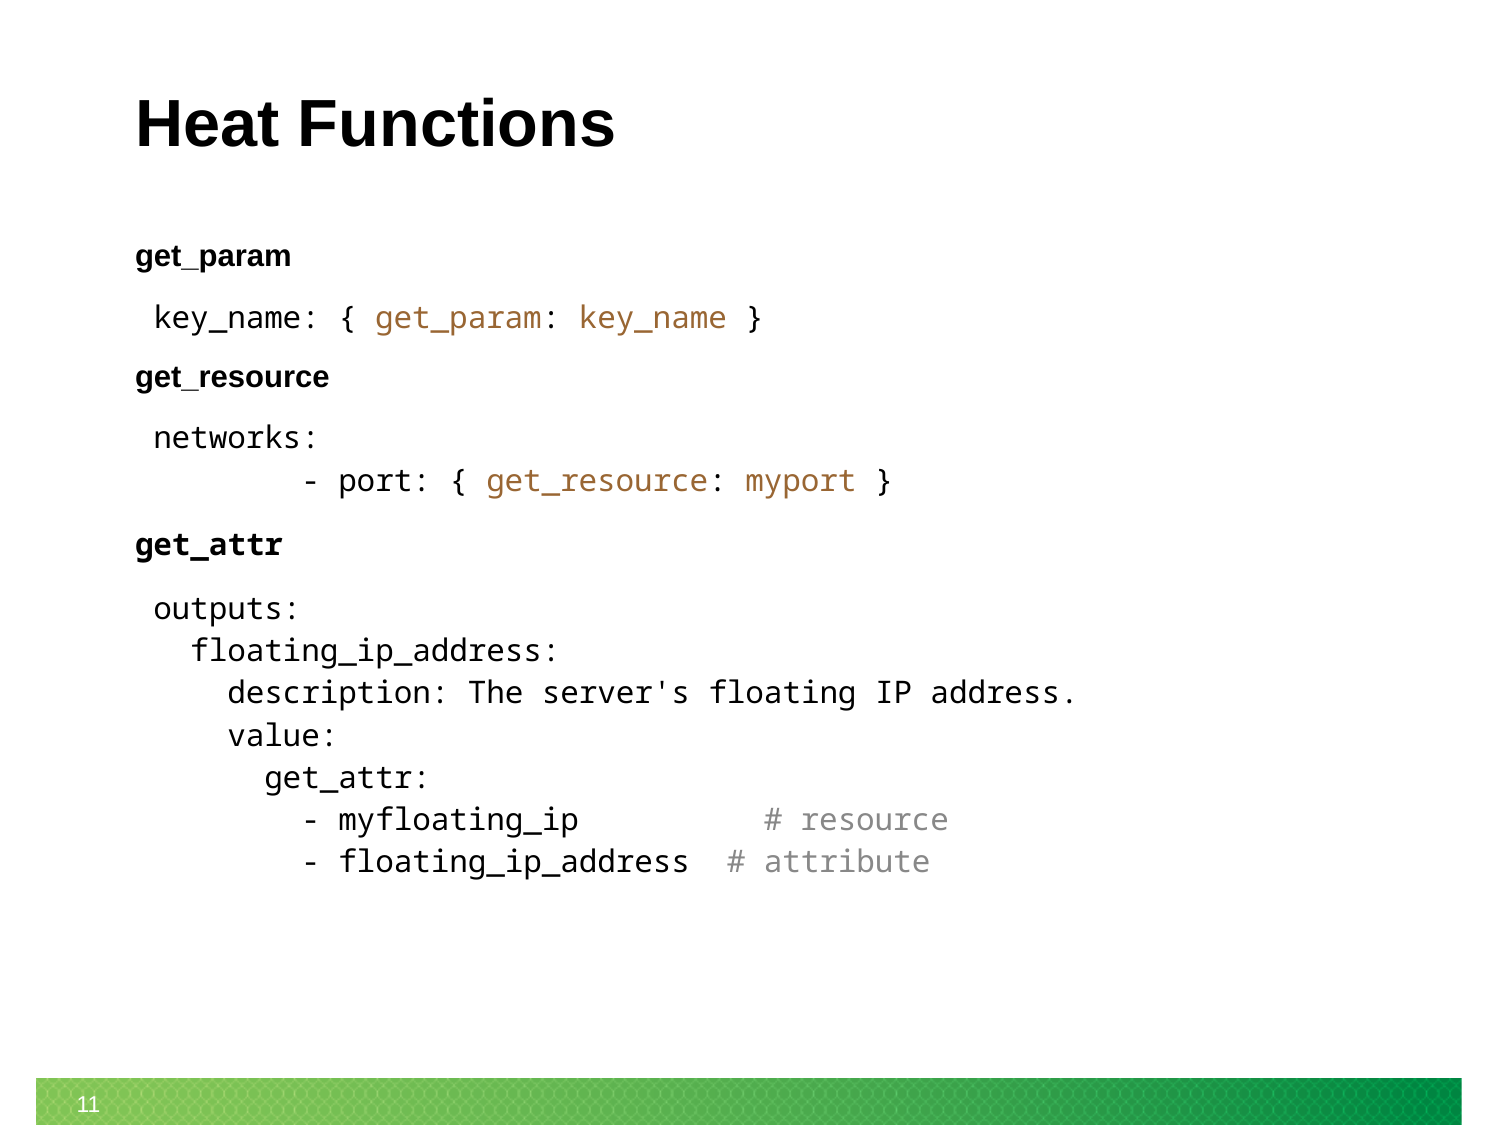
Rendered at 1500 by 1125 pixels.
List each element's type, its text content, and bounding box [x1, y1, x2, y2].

title Heat Functions [135, 41, 1372, 204]
list get_param key_name: { get_param: key_name } get_resource networks: - port: { get_resource: myport } get_attr outputs: floating_ip_address: description: The server's floating IP address. value: get_attr: - myfloating_ip # resource - floating_ip_address # attribute [135, 238, 1372, 892]
picture [36, 1078, 1462, 1125]
